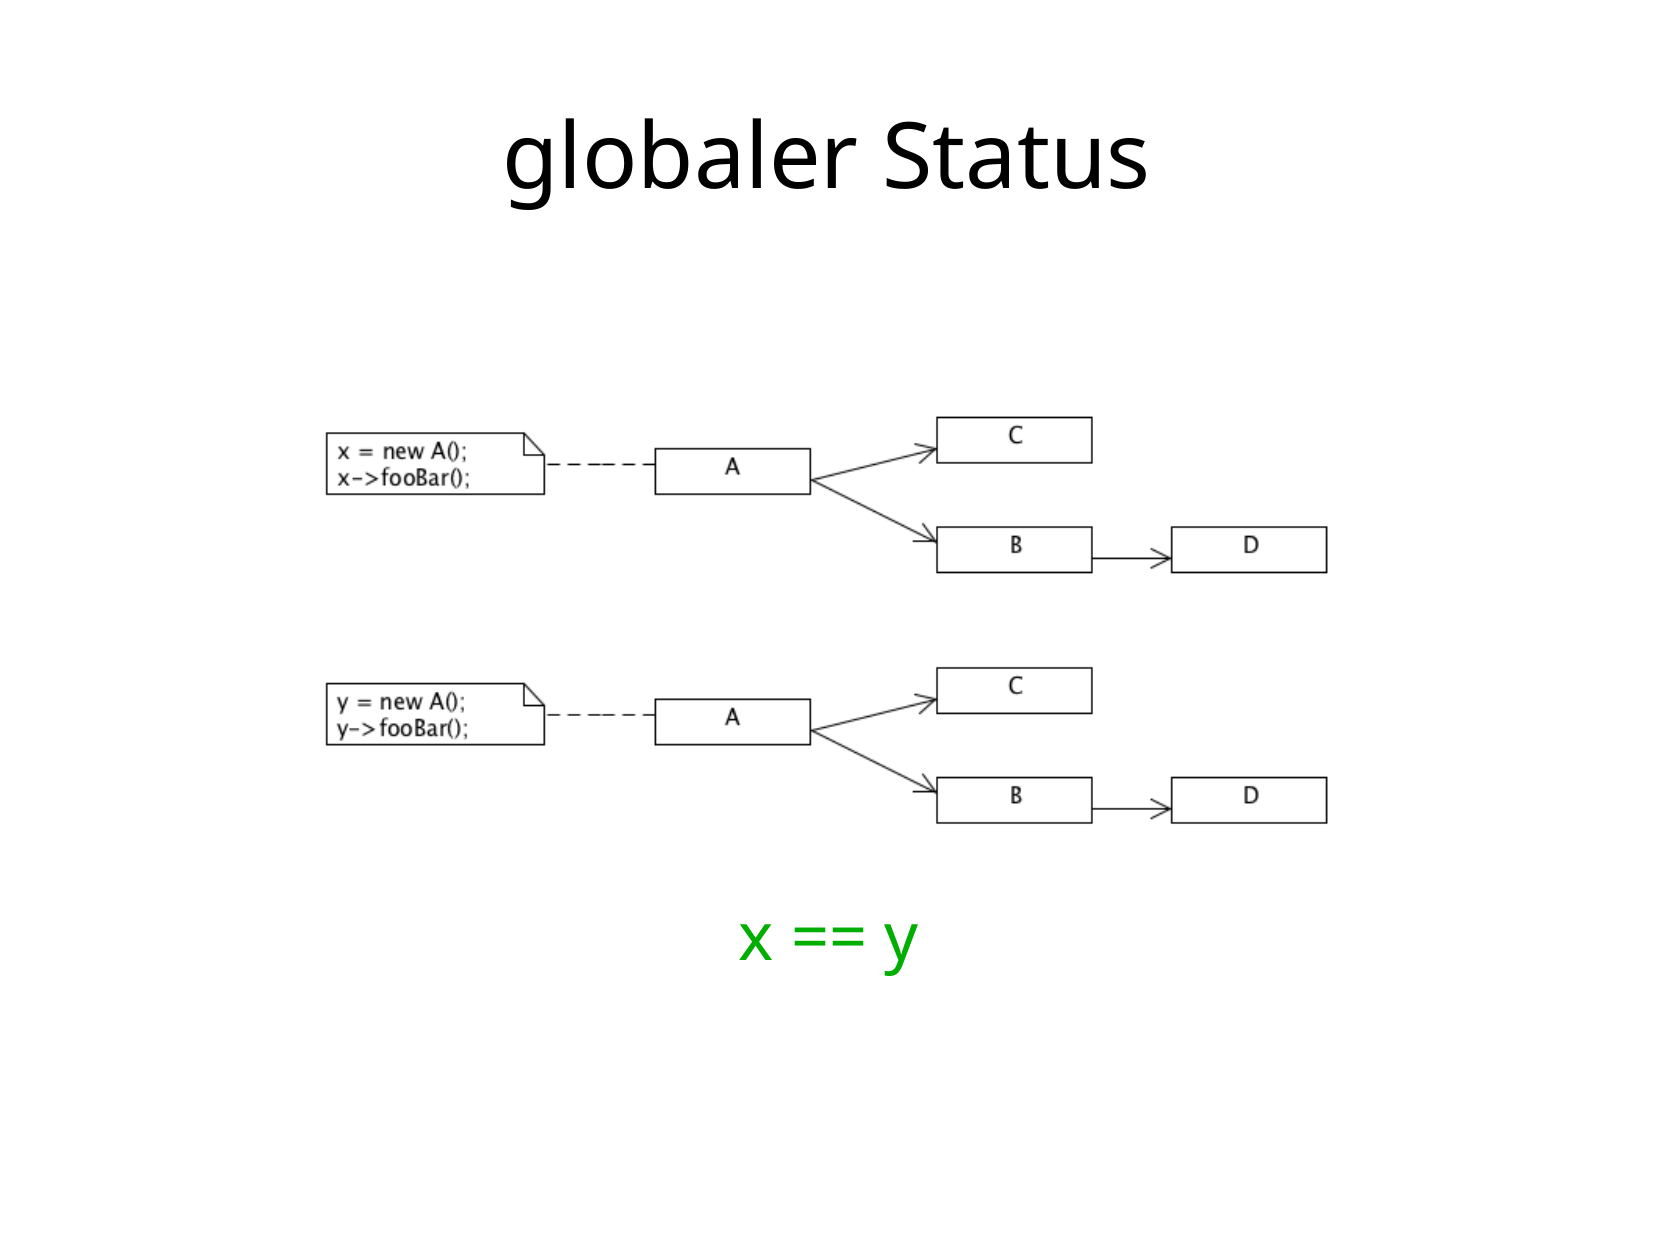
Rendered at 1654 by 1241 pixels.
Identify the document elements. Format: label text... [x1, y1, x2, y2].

picture [295, 370, 1359, 871]
title globaler Status [82, 49, 1571, 257]
text_box x == y [723, 882, 930, 975]
